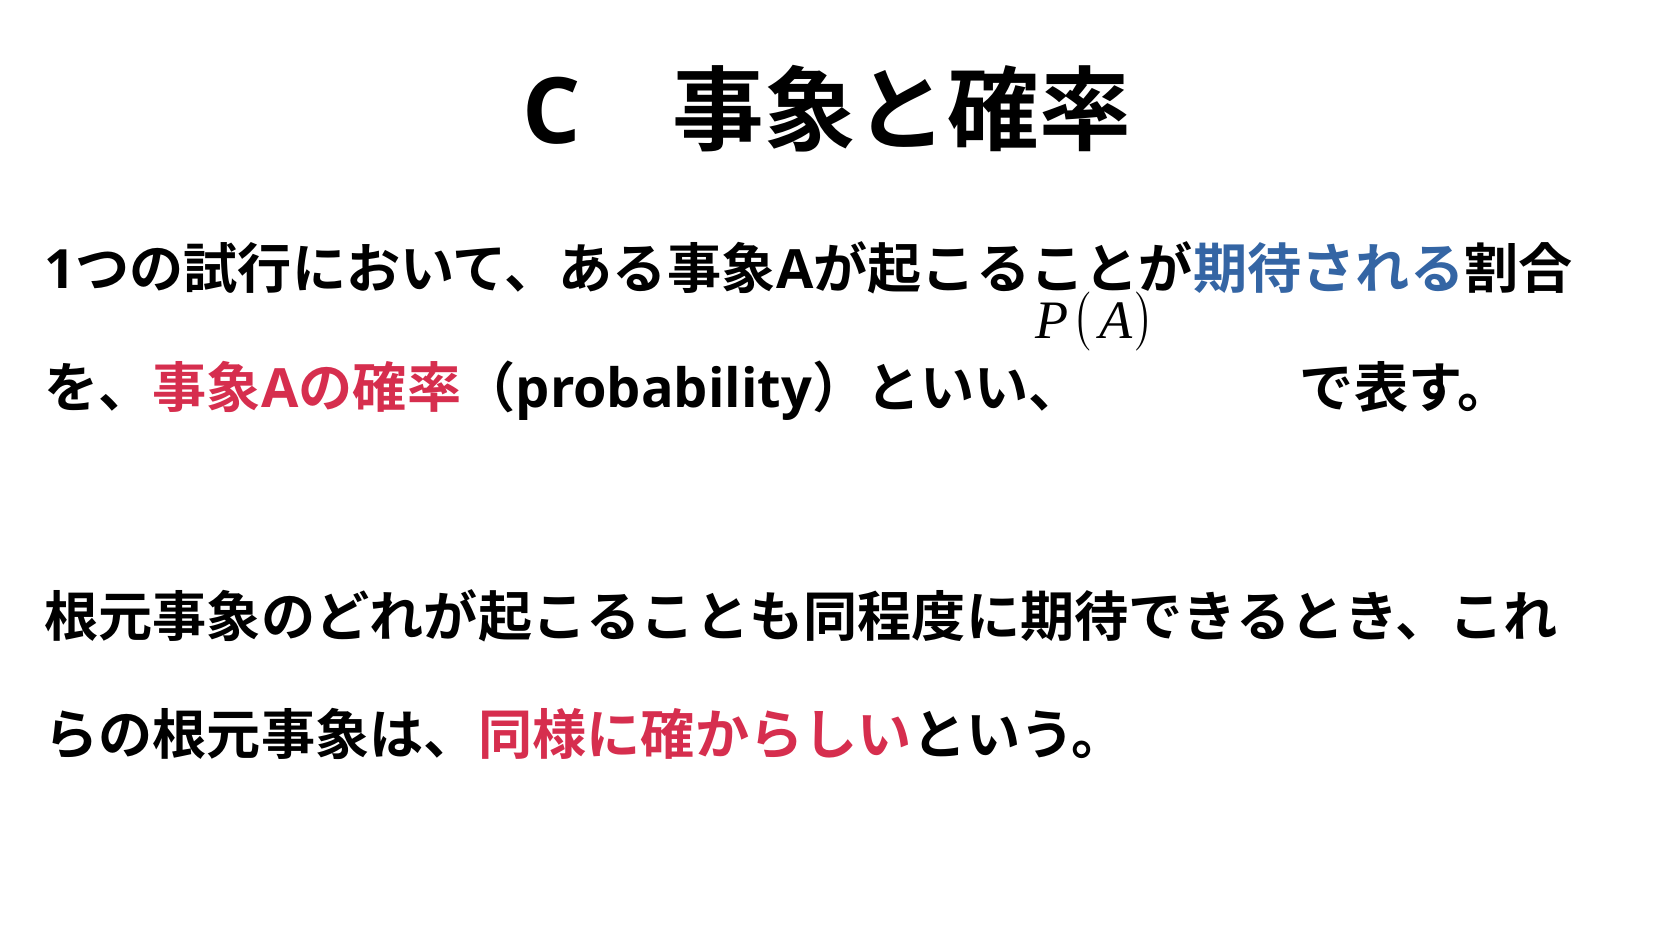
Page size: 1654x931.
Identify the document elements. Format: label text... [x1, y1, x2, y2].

text_box 1つの試行において、ある事象Aが起こることが期待される割合を、事象Aの確率（probability）といい、 で表す。 根元事象のどれが起こることも同程度に期待できるとき、これらの根元事象は、同様に確からしいという。 [29, 178, 1595, 764]
title C 事象と確率 [29, 29, 1625, 178]
